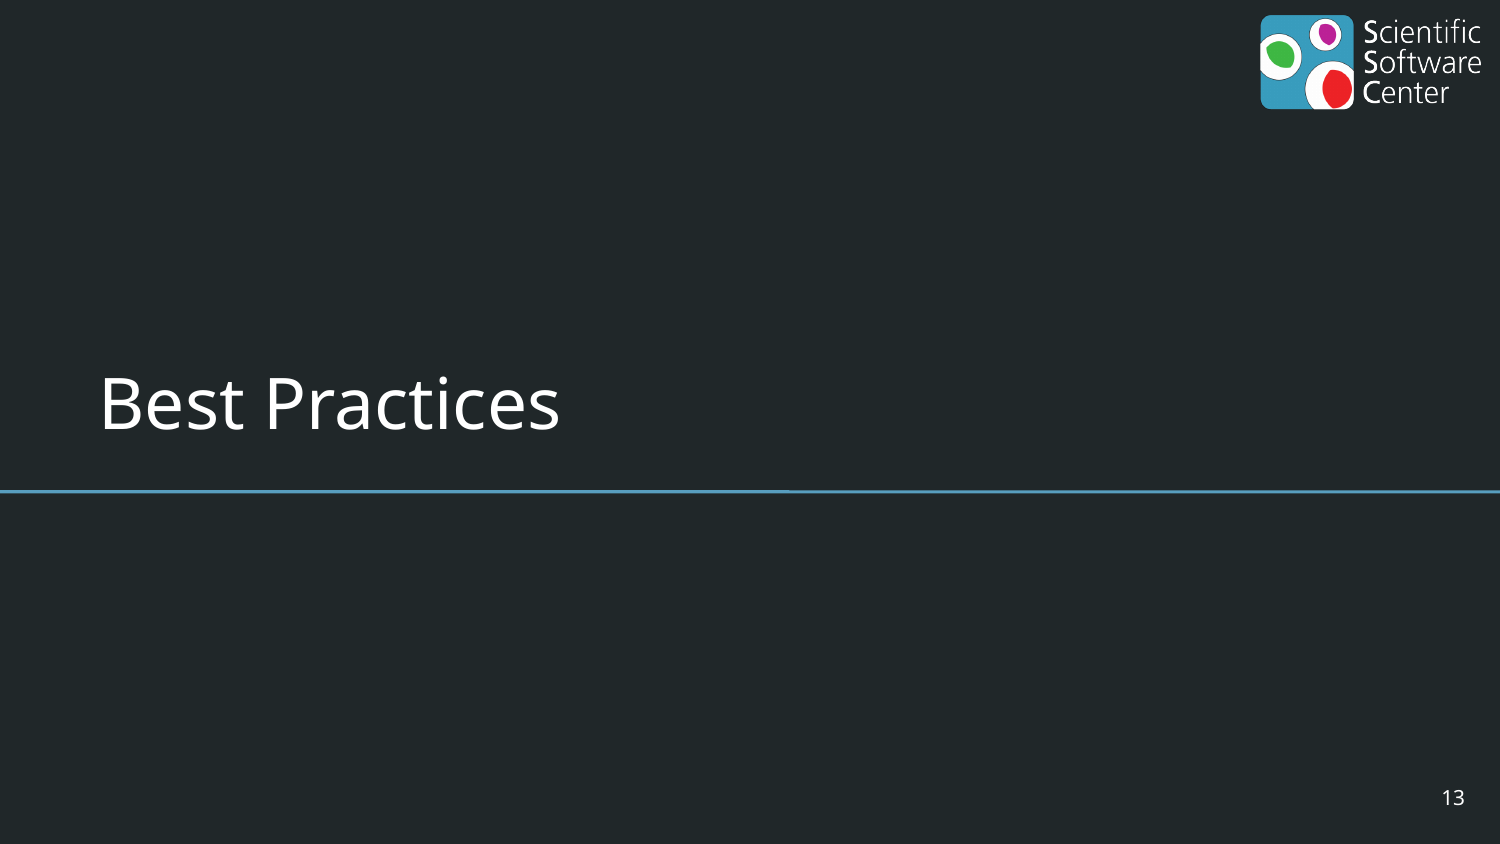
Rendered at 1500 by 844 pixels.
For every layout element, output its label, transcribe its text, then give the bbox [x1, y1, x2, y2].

picture [1260, 15, 1481, 110]
slide_number <number> [1389, 764, 1480, 830]
title Best Practices [83, 337, 1417, 466]
